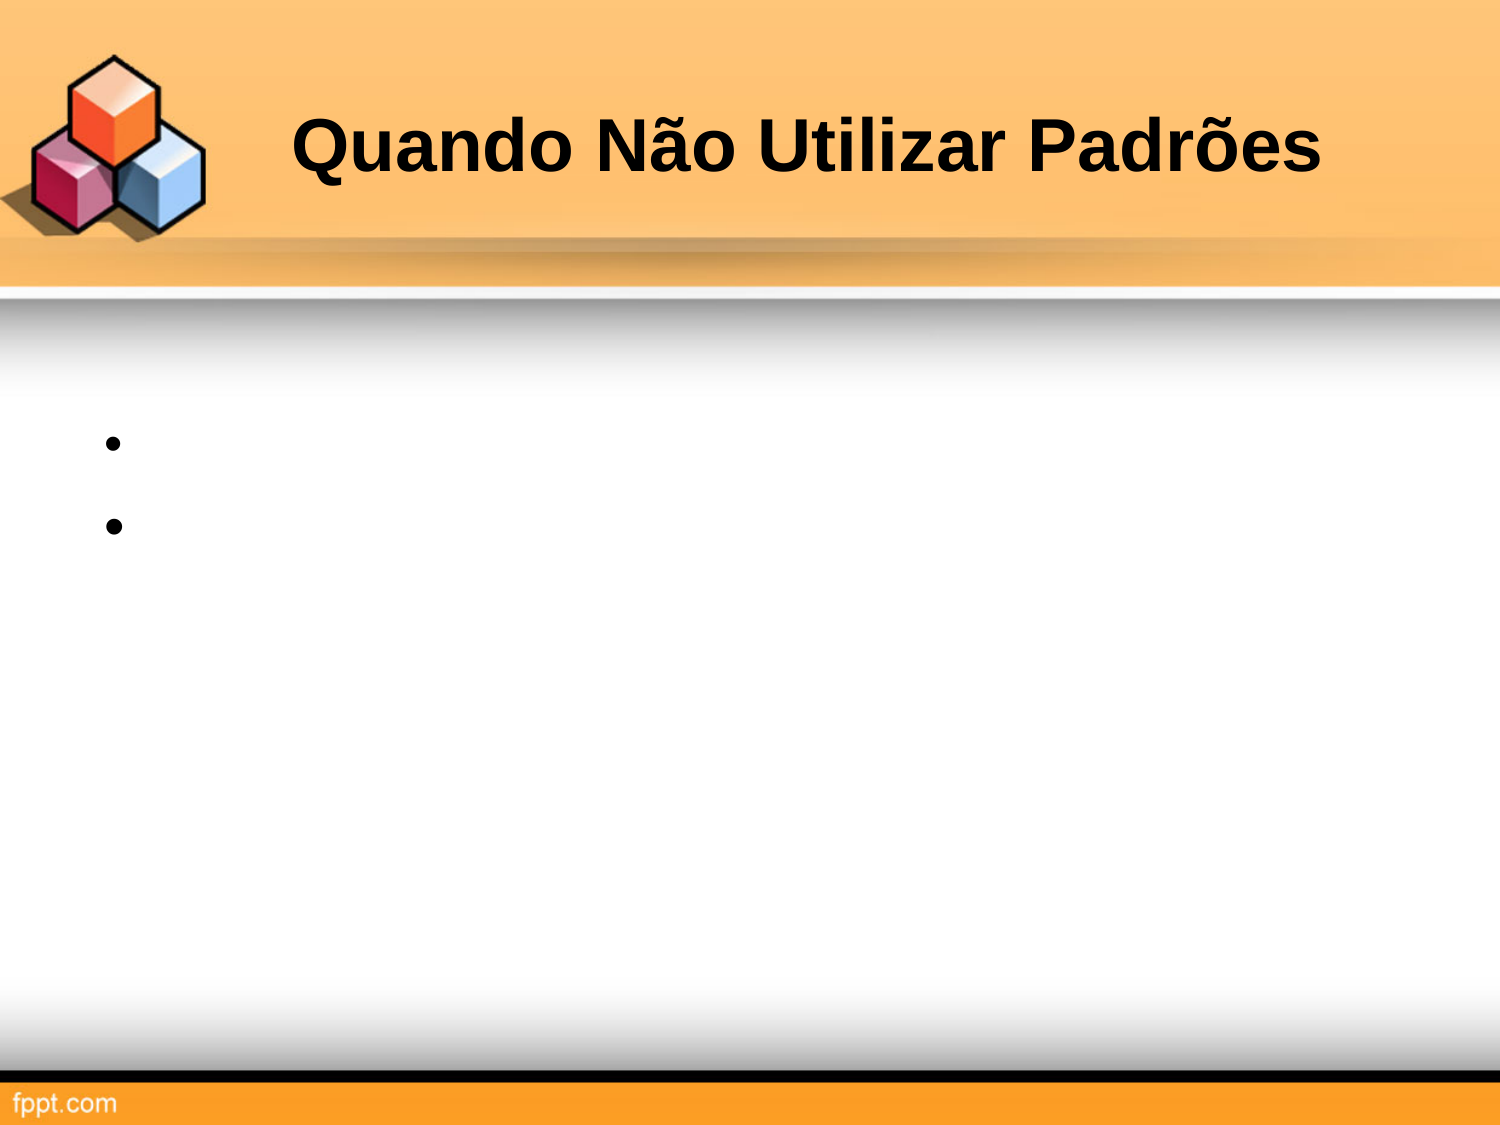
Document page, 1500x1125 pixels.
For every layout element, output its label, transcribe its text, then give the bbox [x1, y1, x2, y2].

text_box [90, 349, 1411, 1058]
text_box Quando Não Utilizar Padrões [133, 40, 1484, 242]
